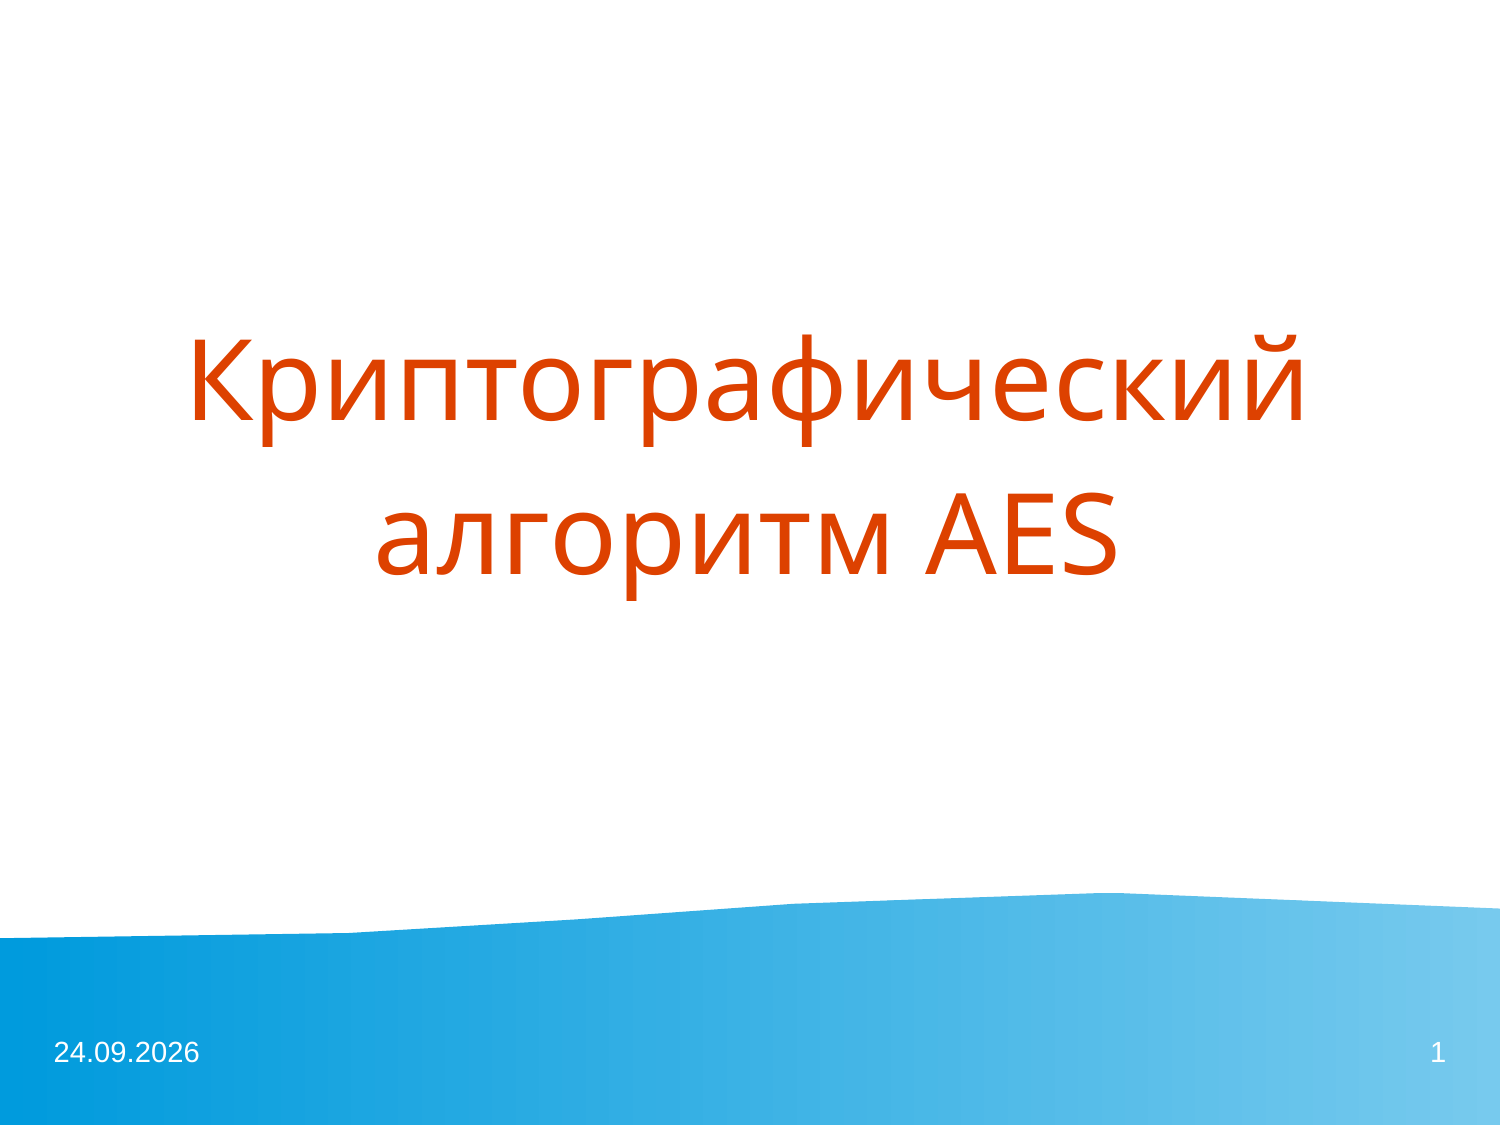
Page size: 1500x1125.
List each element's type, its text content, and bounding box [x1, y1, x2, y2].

title Криптографический алгоритм AES [78, 295, 1418, 613]
